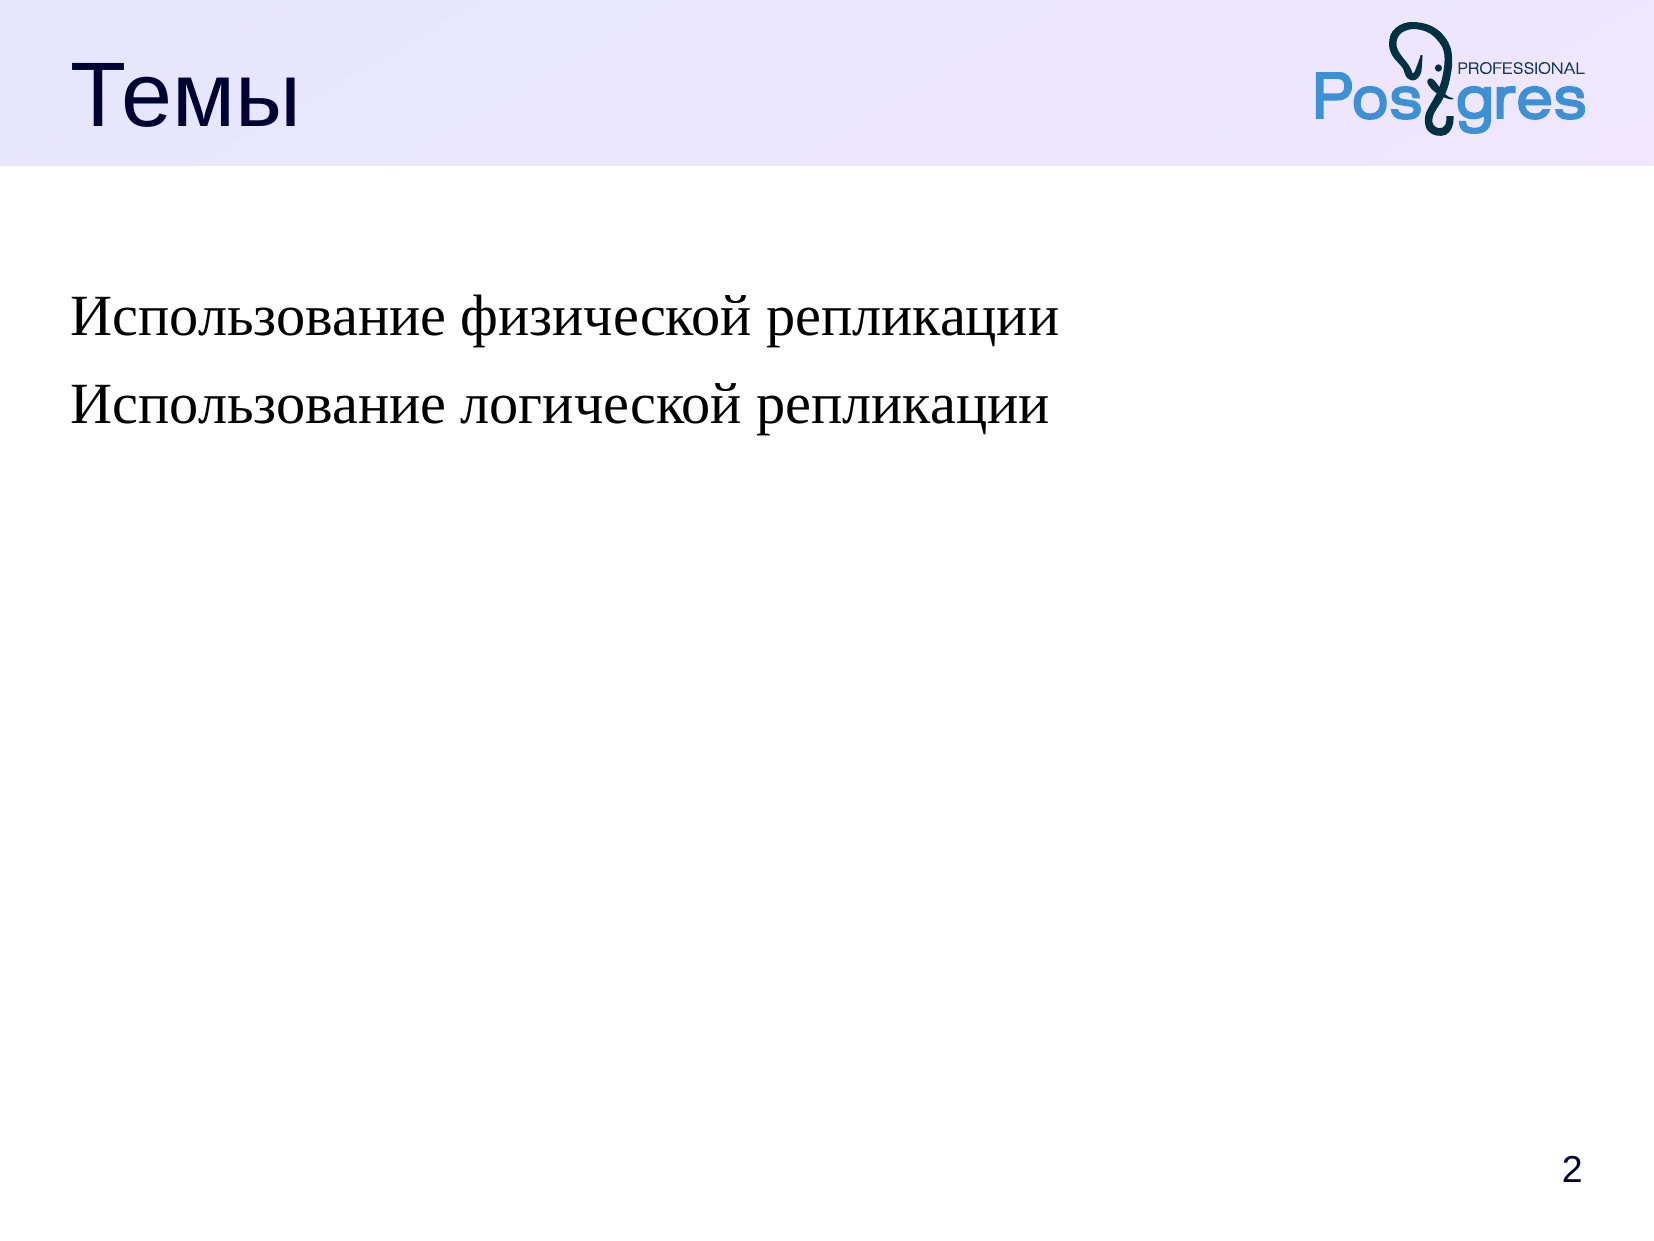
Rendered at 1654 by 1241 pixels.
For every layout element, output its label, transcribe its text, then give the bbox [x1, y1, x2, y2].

list Использование физической репликации Использование логической репликации [70, 283, 1583, 1141]
title Темы [70, 43, 1241, 147]
